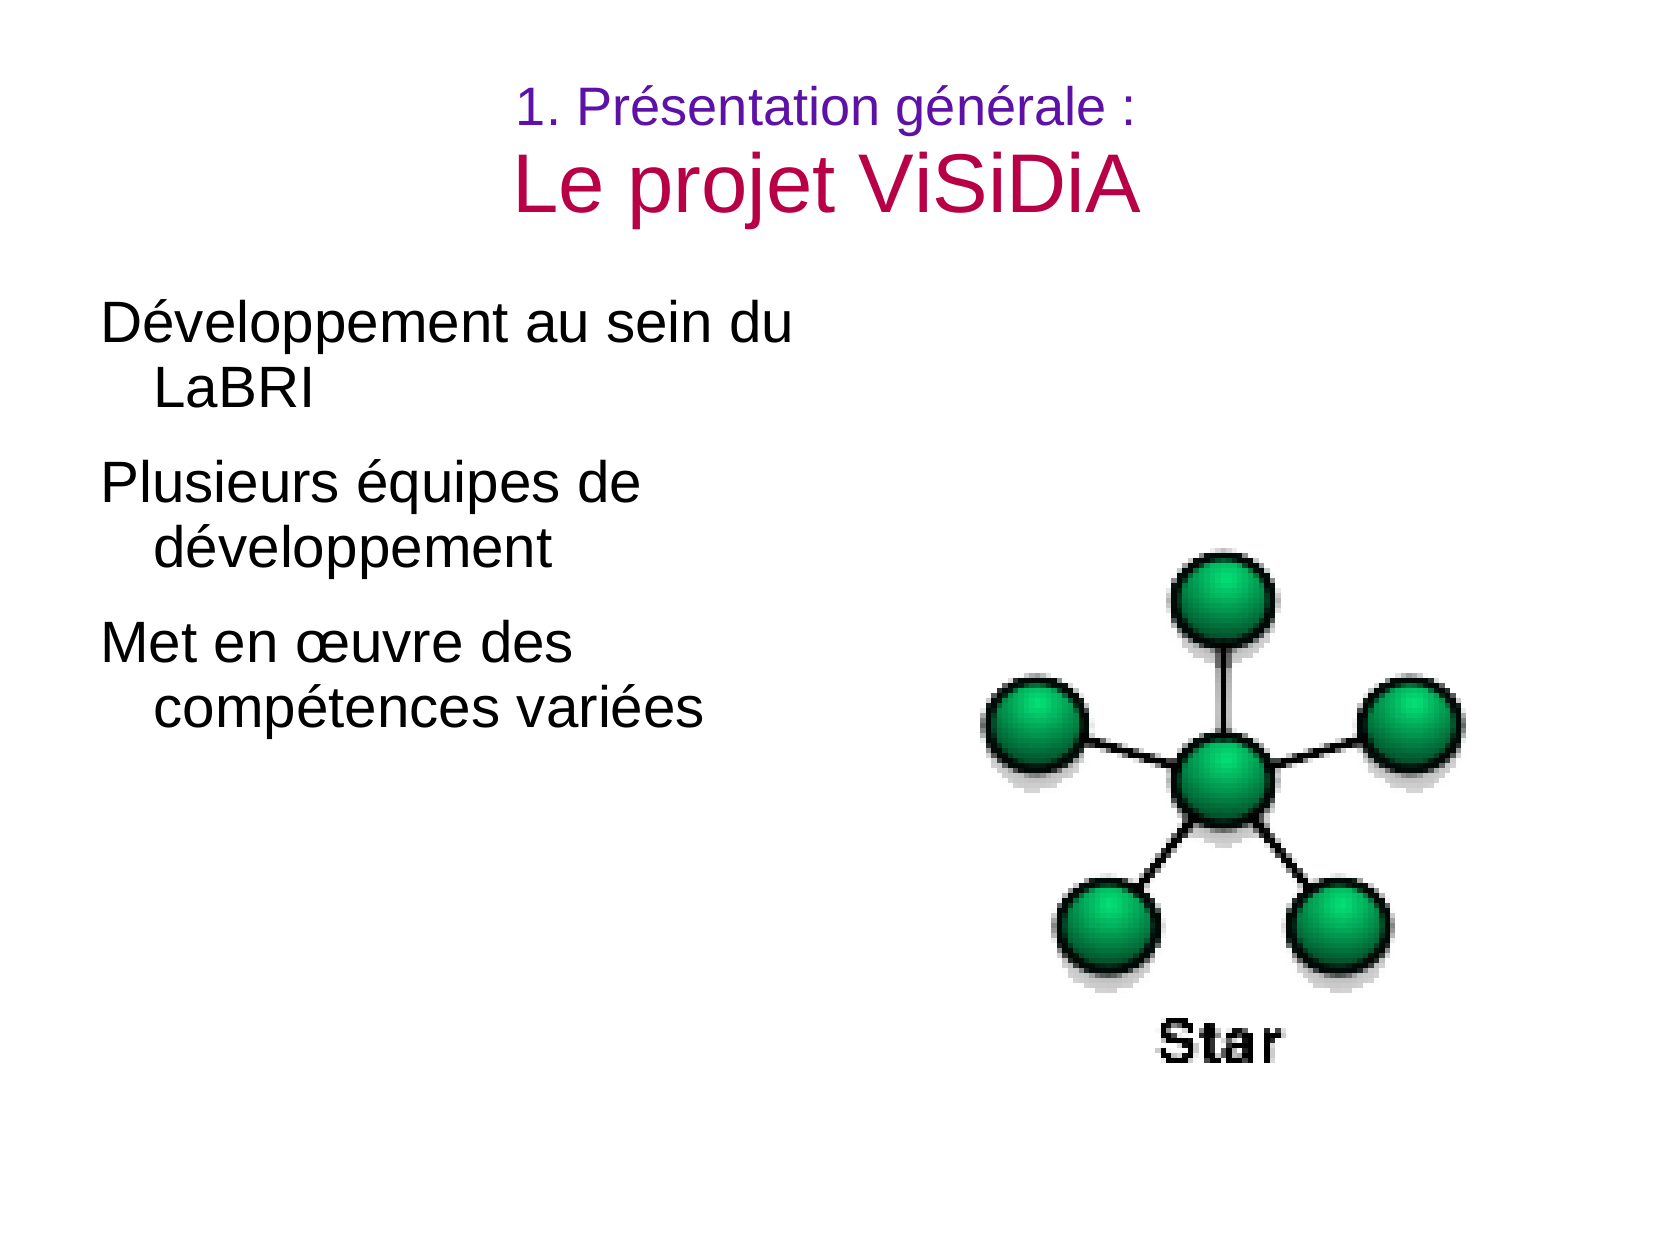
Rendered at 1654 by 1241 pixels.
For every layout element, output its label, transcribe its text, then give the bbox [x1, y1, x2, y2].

list Développement au sein du LaBRI Plusieurs équipes de développement Met en œuvre des compétences variées [82, 290, 901, 1109]
title 1. Présentation générale : Le projet ViSiDiA [82, 49, 1571, 257]
picture [937, 524, 1538, 1088]
